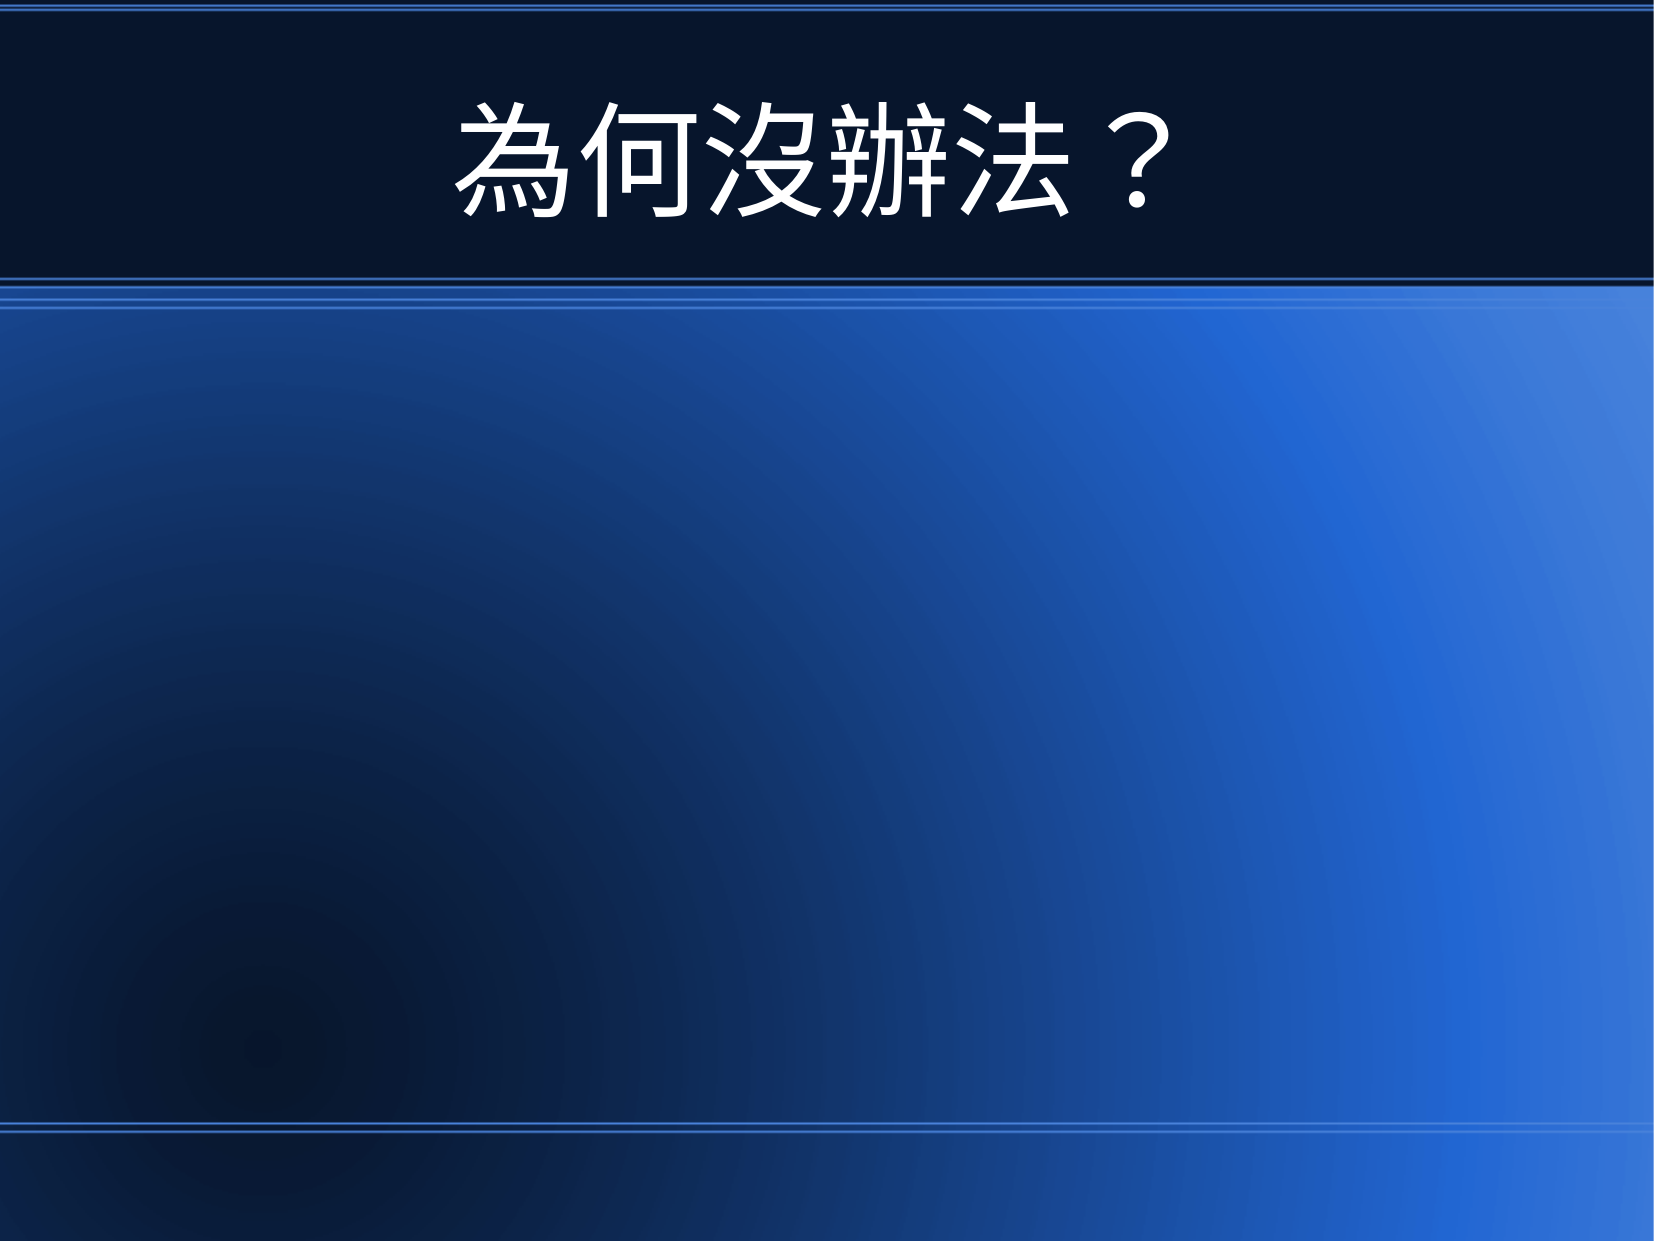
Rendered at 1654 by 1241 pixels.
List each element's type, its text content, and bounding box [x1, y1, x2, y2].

picture [0, 0, 1654, 1241]
title 為何沒辦法？ [82, 49, 1571, 257]
